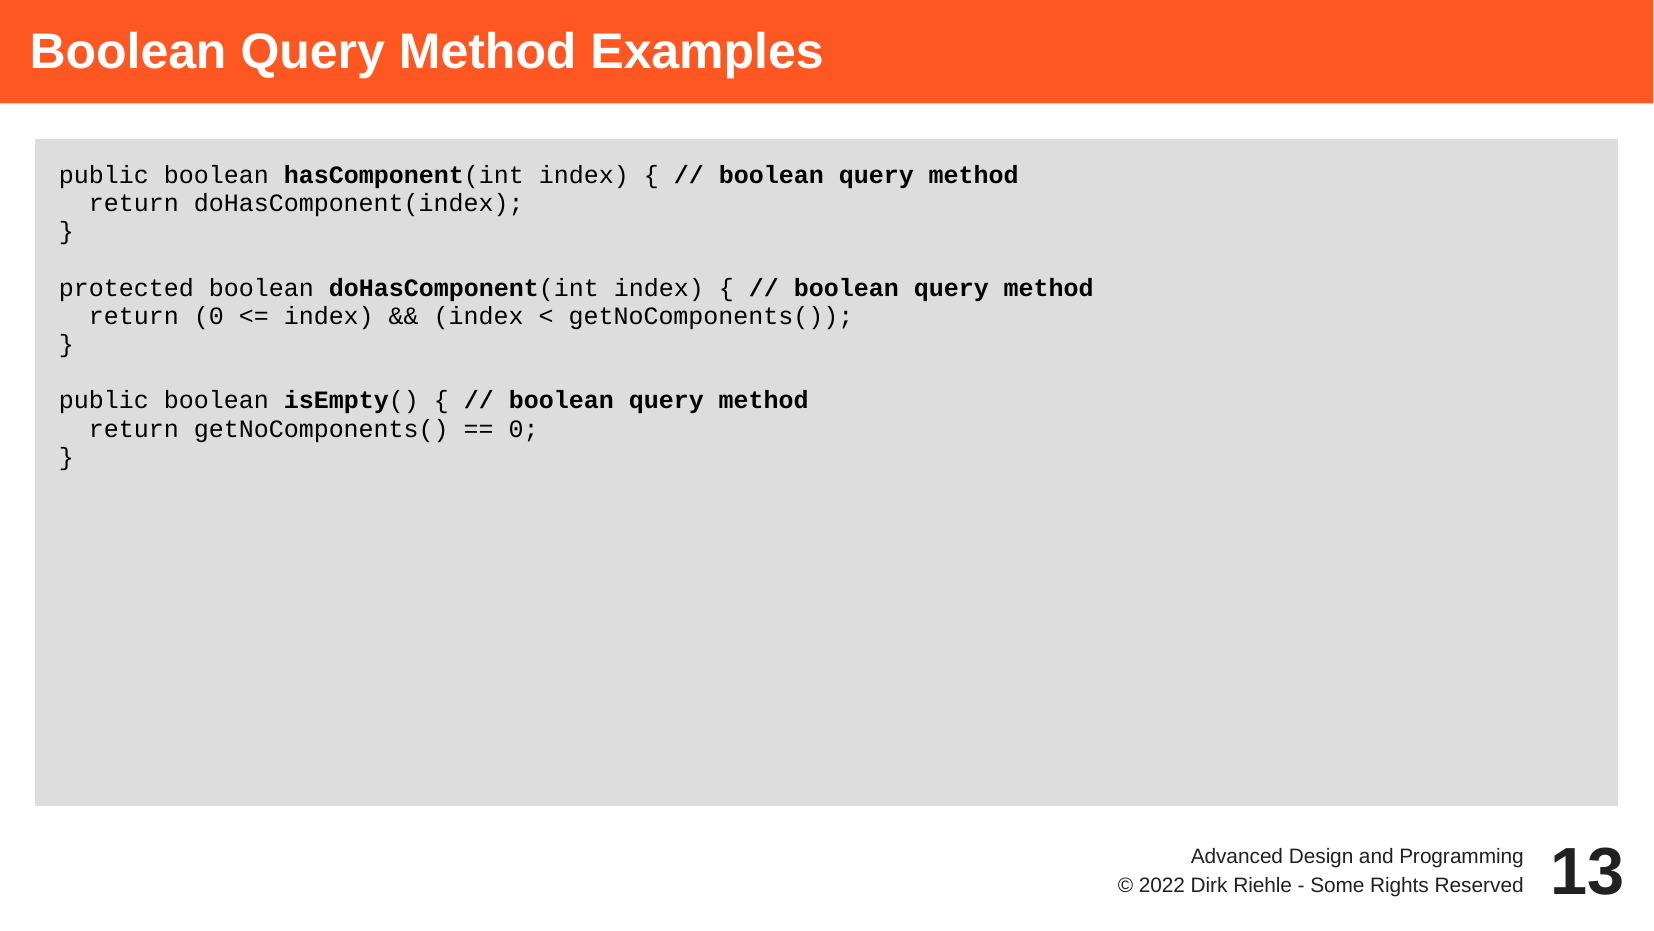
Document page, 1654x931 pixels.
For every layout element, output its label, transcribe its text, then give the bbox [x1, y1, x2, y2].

title Boolean Query Method Examples [0, 0, 1654, 104]
list public boolean hasComponent(int index) { // boolean query method return doHasComponent(index); } protected boolean doHasComponent(int index) { // boolean query method return (0 <= index) && (index < getNoComponents()); } public boolean isEmpty() { // boolean query method return getNoComponents() == 0; } [29, 132, 1625, 813]
